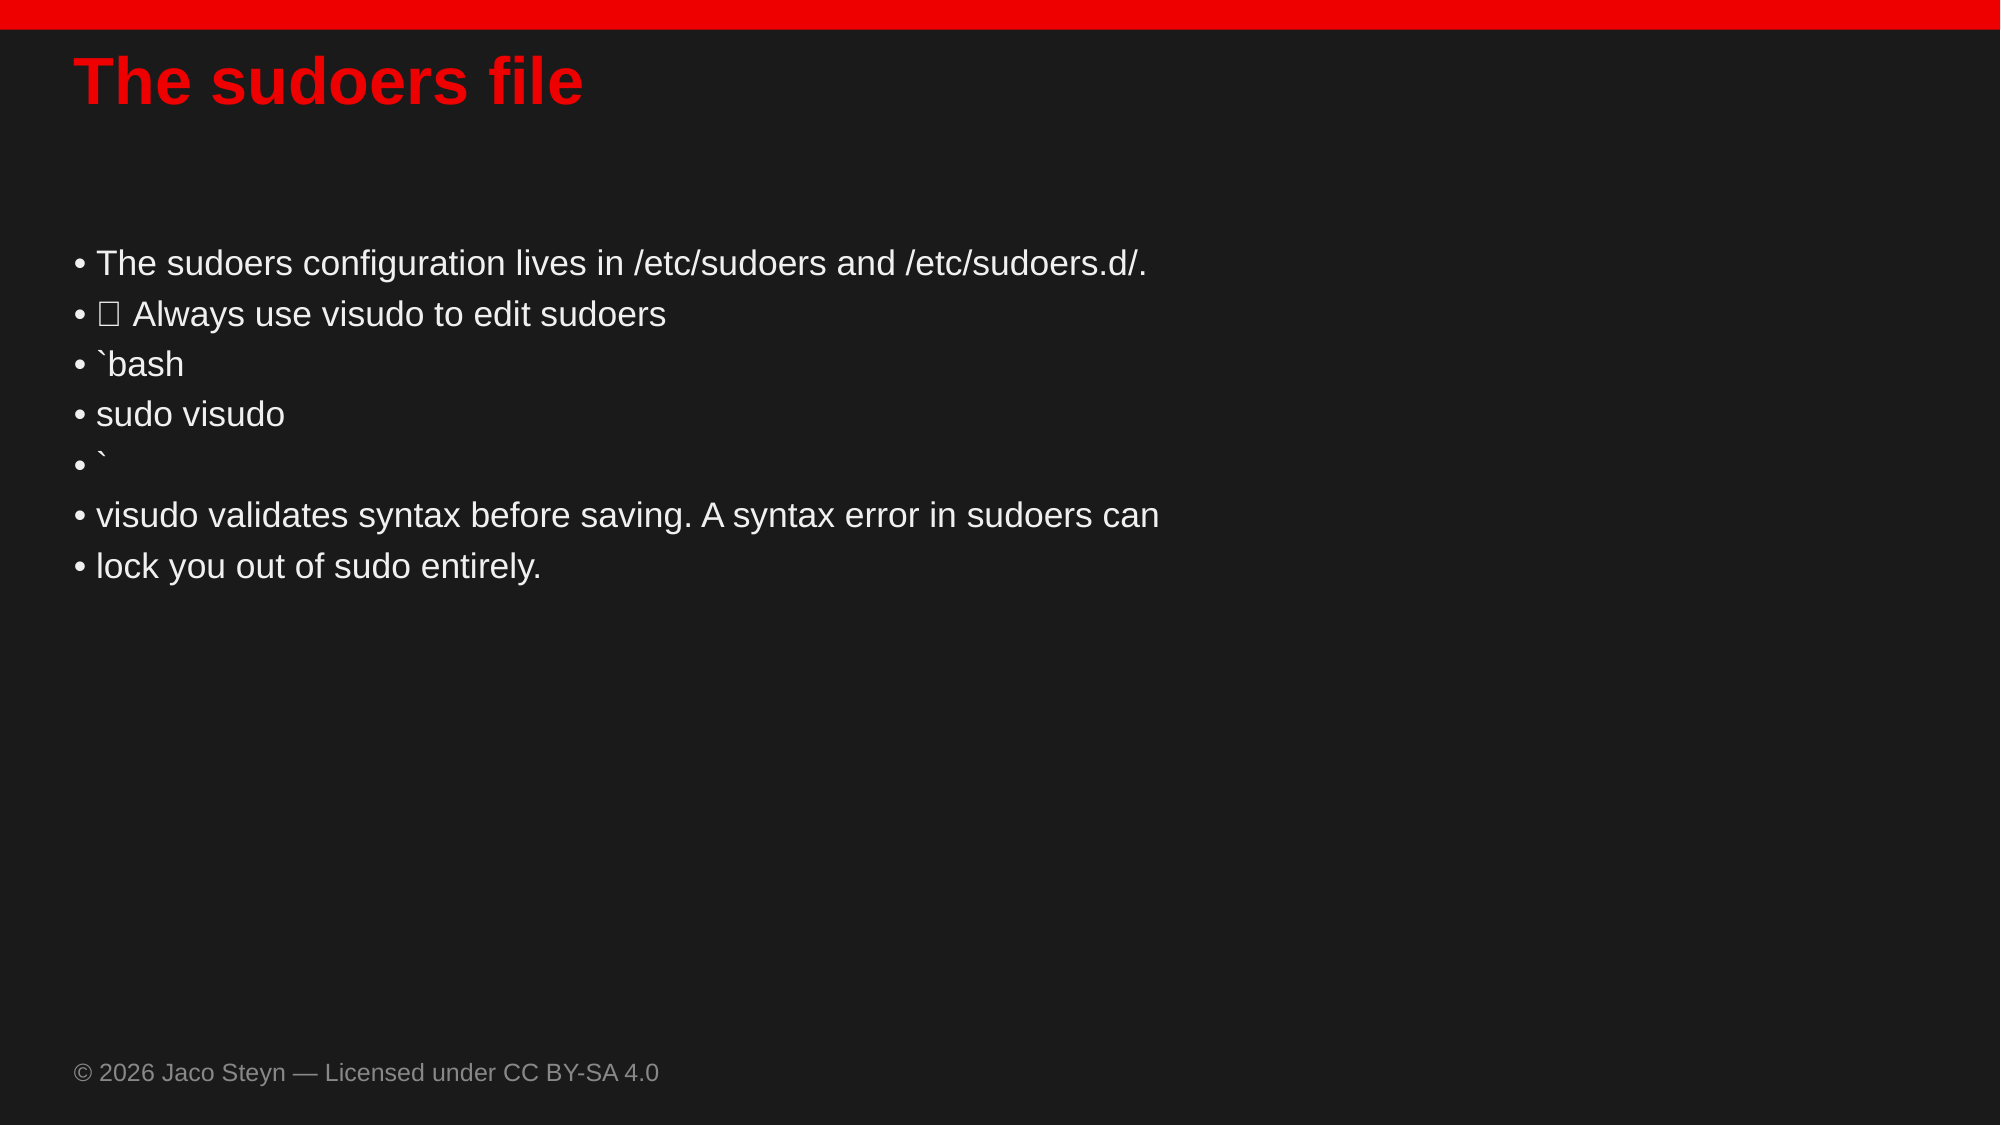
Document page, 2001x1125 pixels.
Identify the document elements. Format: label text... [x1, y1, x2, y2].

text_box © 2026 Jaco Steyn — Licensed under CC BY-SA 4.0 [59, 1051, 1942, 1093]
text_box The sudoers file [59, 36, 1942, 208]
text_box • The sudoers configuration lives in /etc/sudoers and /etc/sudoers.d/. • 🚨 Always use visudo to edit sudoers • `bash • sudo visudo • ` • visudo validates syntax before saving. A syntax error in sudoers can • lock you out of sudo entirely. [59, 236, 1942, 1037]
text_box [0, 0, 2001, 30]
